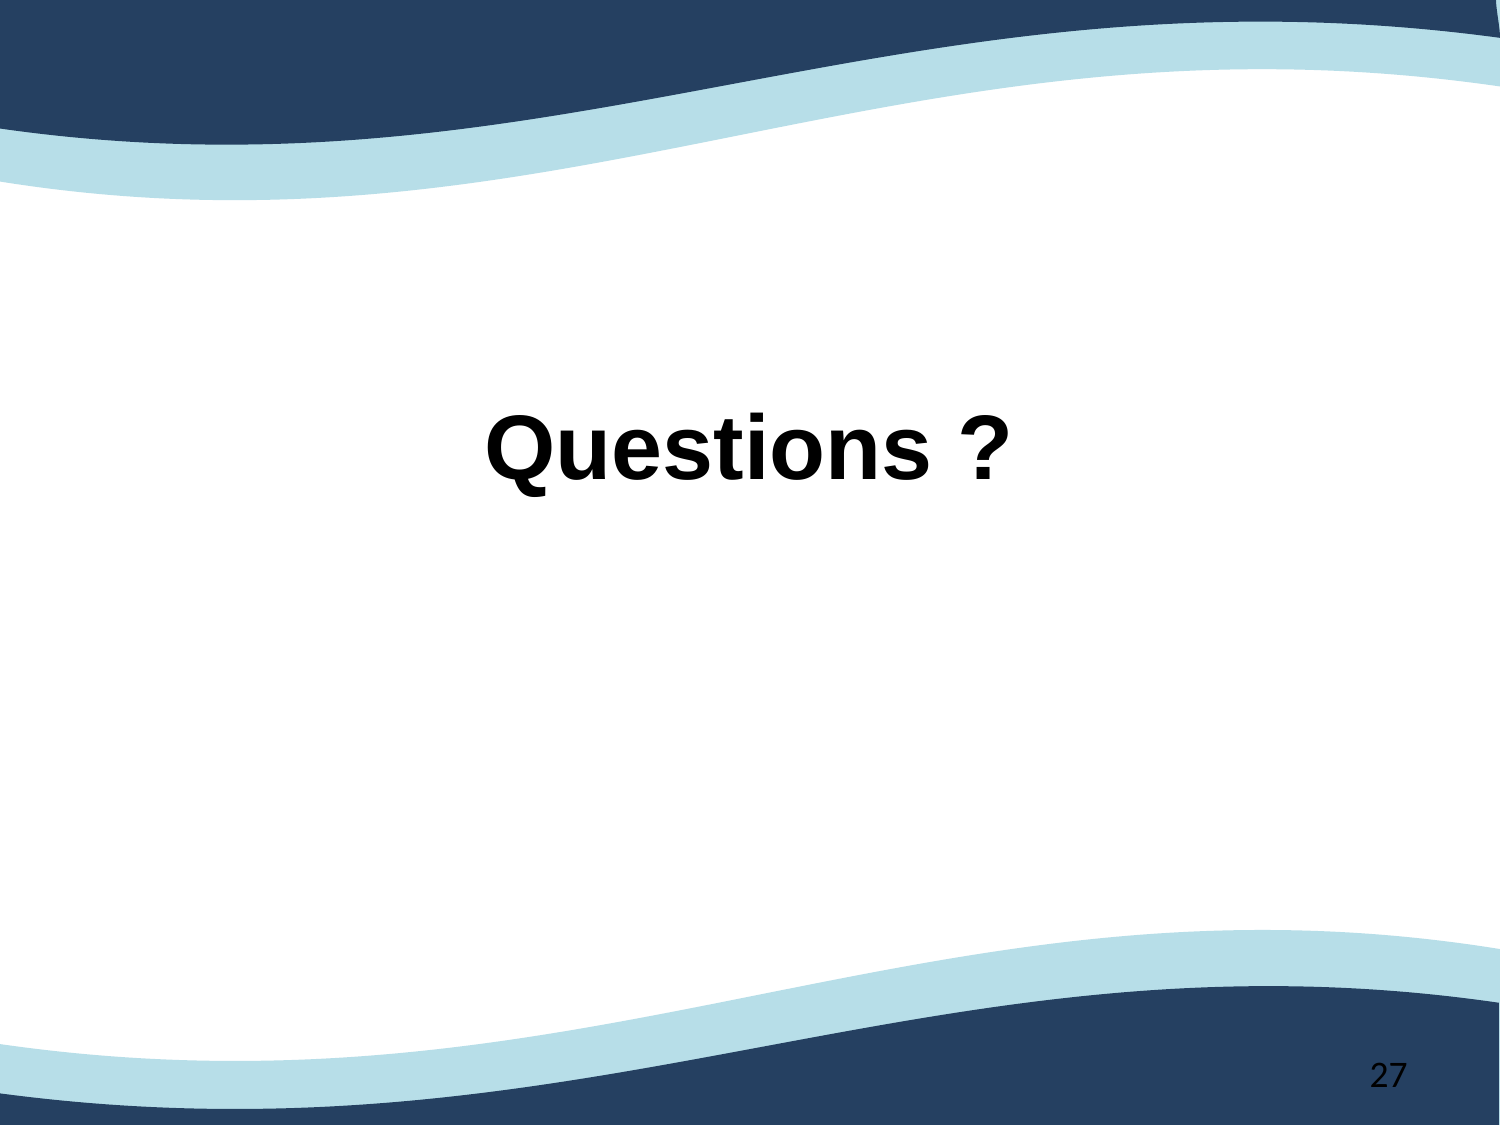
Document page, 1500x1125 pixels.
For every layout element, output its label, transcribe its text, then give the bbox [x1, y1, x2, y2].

title Questions ? [75, 325, 1424, 562]
